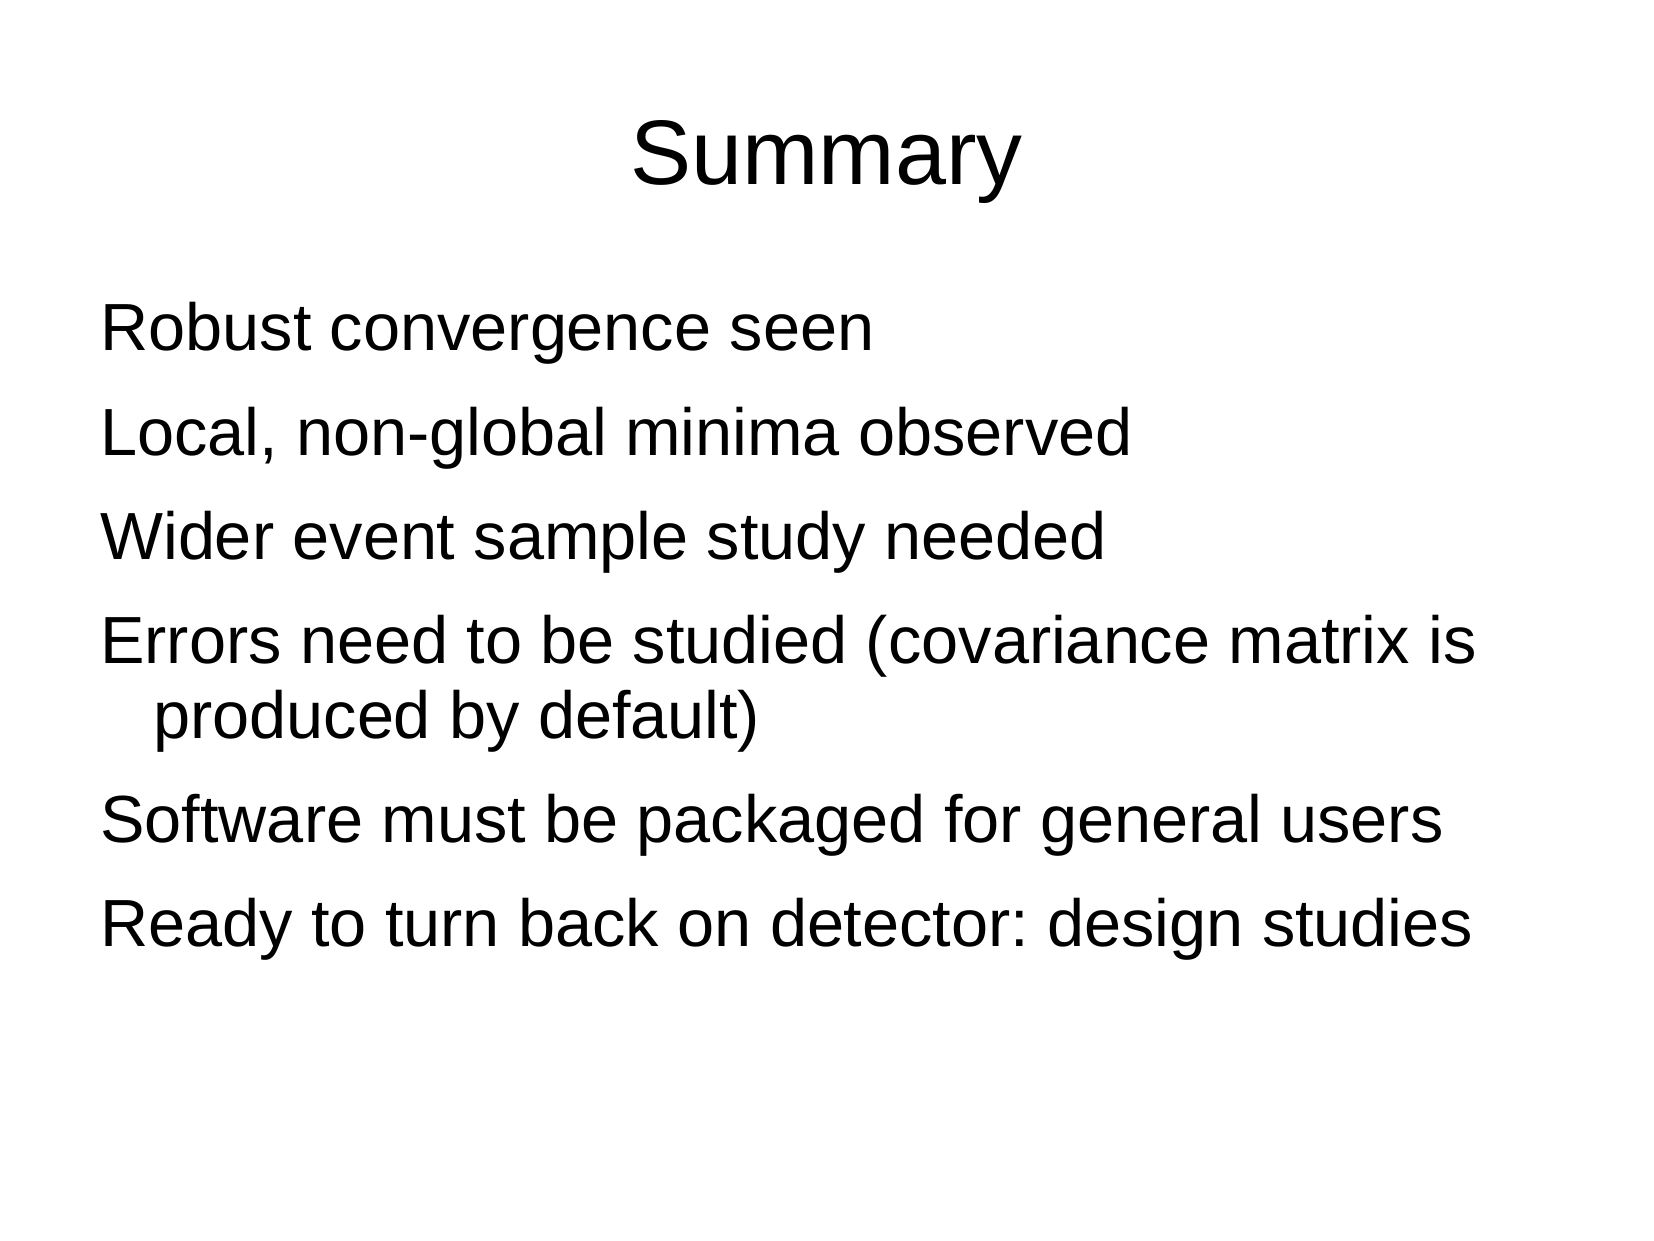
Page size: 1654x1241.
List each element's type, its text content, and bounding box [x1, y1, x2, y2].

list Robust convergence seen Local, non-global minima observed Wider event sample study needed Errors need to be studied (covariance matrix is produced by default) Software must be packaged for general users Ready to turn back on detector: design studies [82, 290, 1571, 1094]
title Summary [82, 56, 1571, 250]
